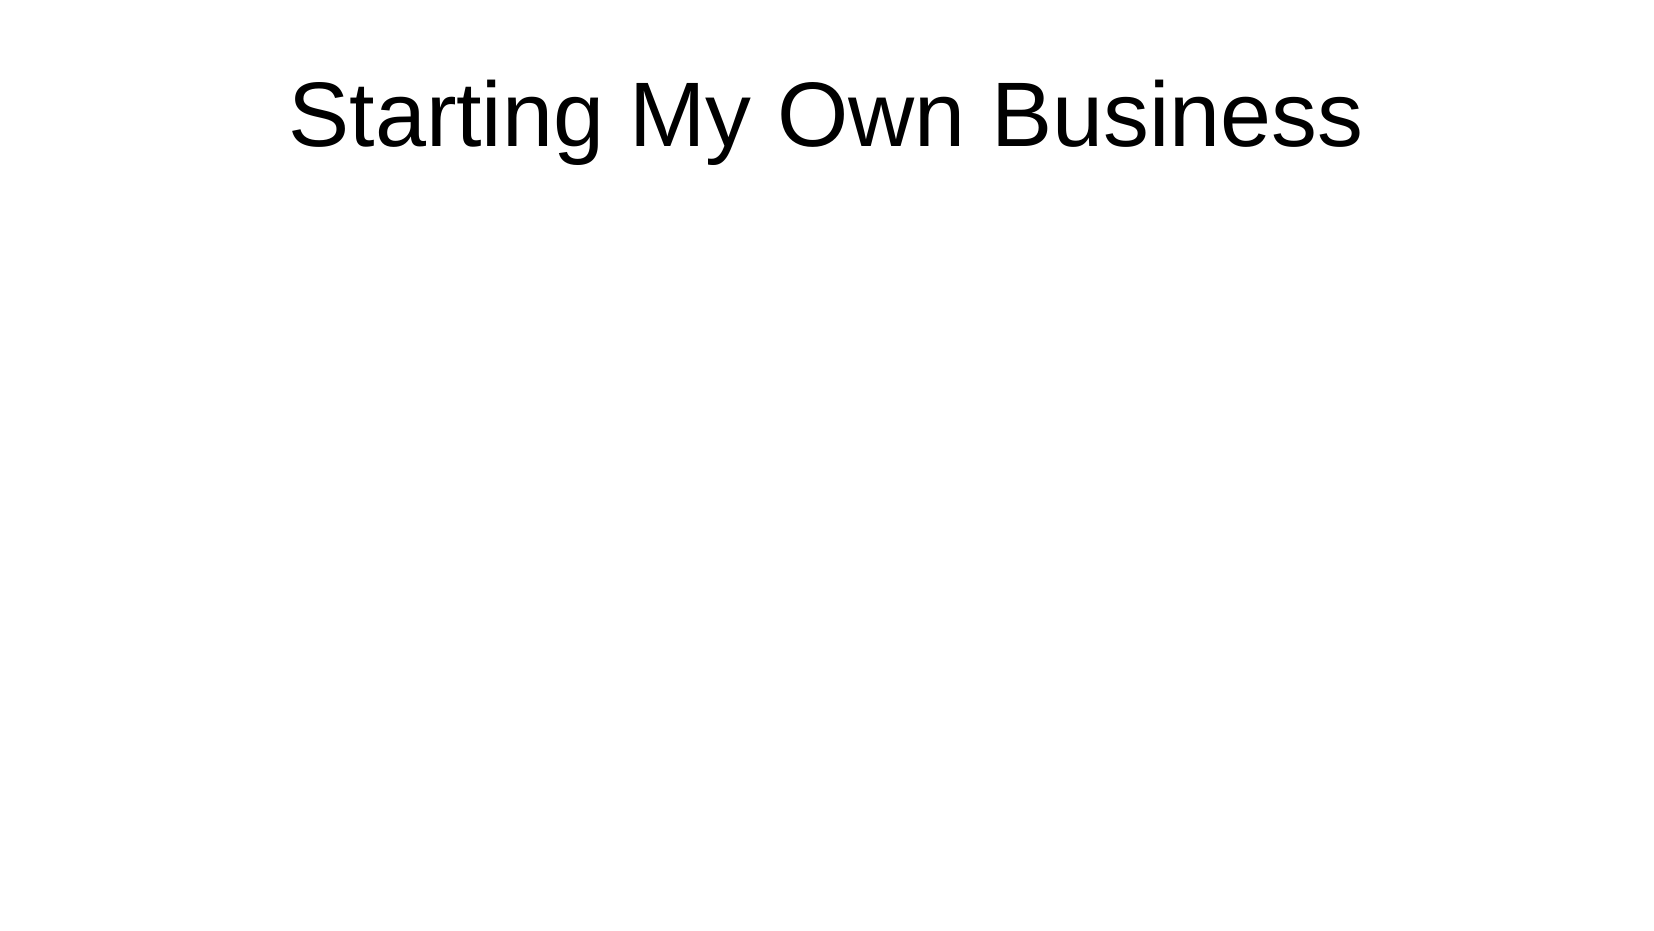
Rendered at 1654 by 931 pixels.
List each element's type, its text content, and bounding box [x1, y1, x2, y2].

title Starting My Own Business [82, 37, 1571, 193]
